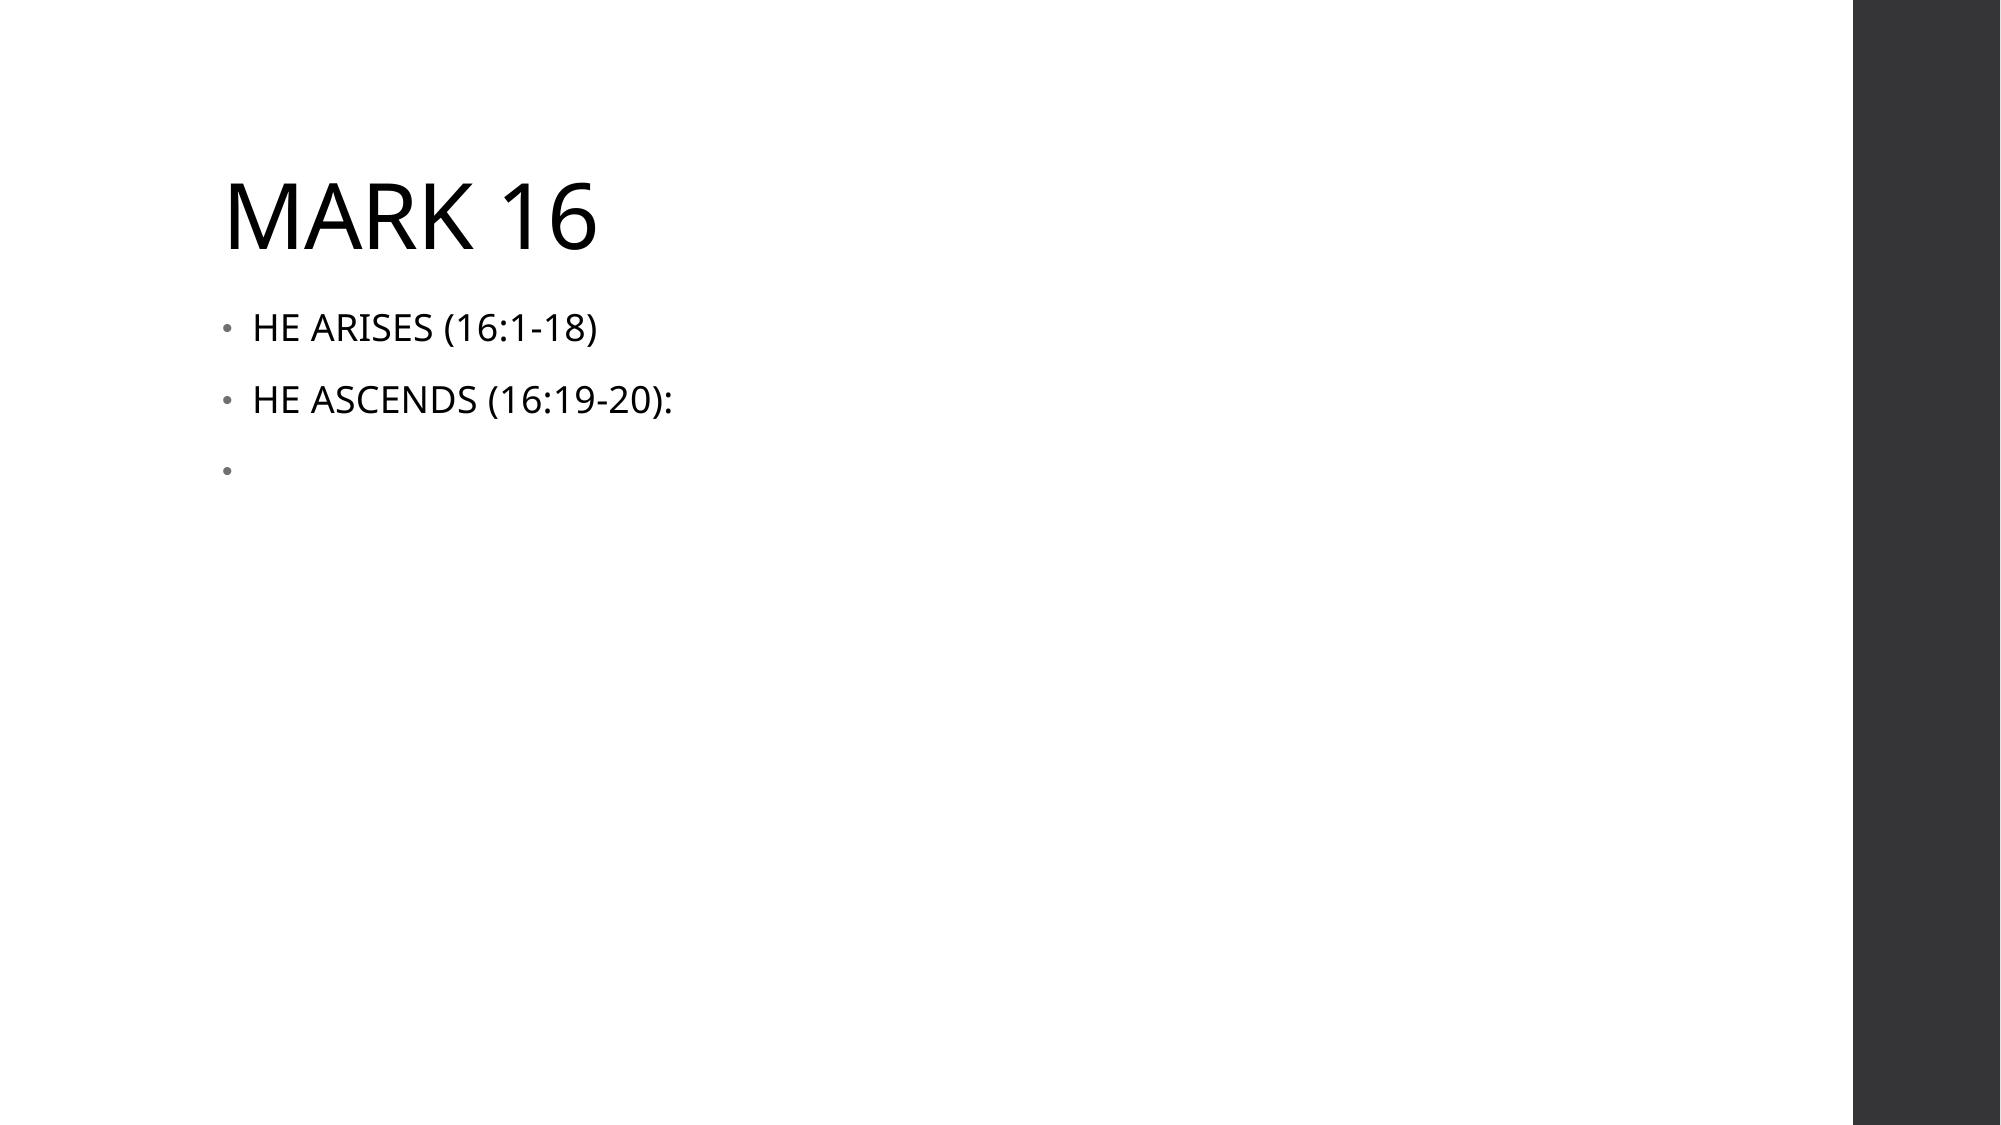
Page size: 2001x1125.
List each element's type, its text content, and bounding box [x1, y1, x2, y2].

list HE ARISES (16:1-18) HE ASCENDS (16:19-20): [206, 299, 1617, 1014]
title MARK 16 [206, 60, 1797, 278]
